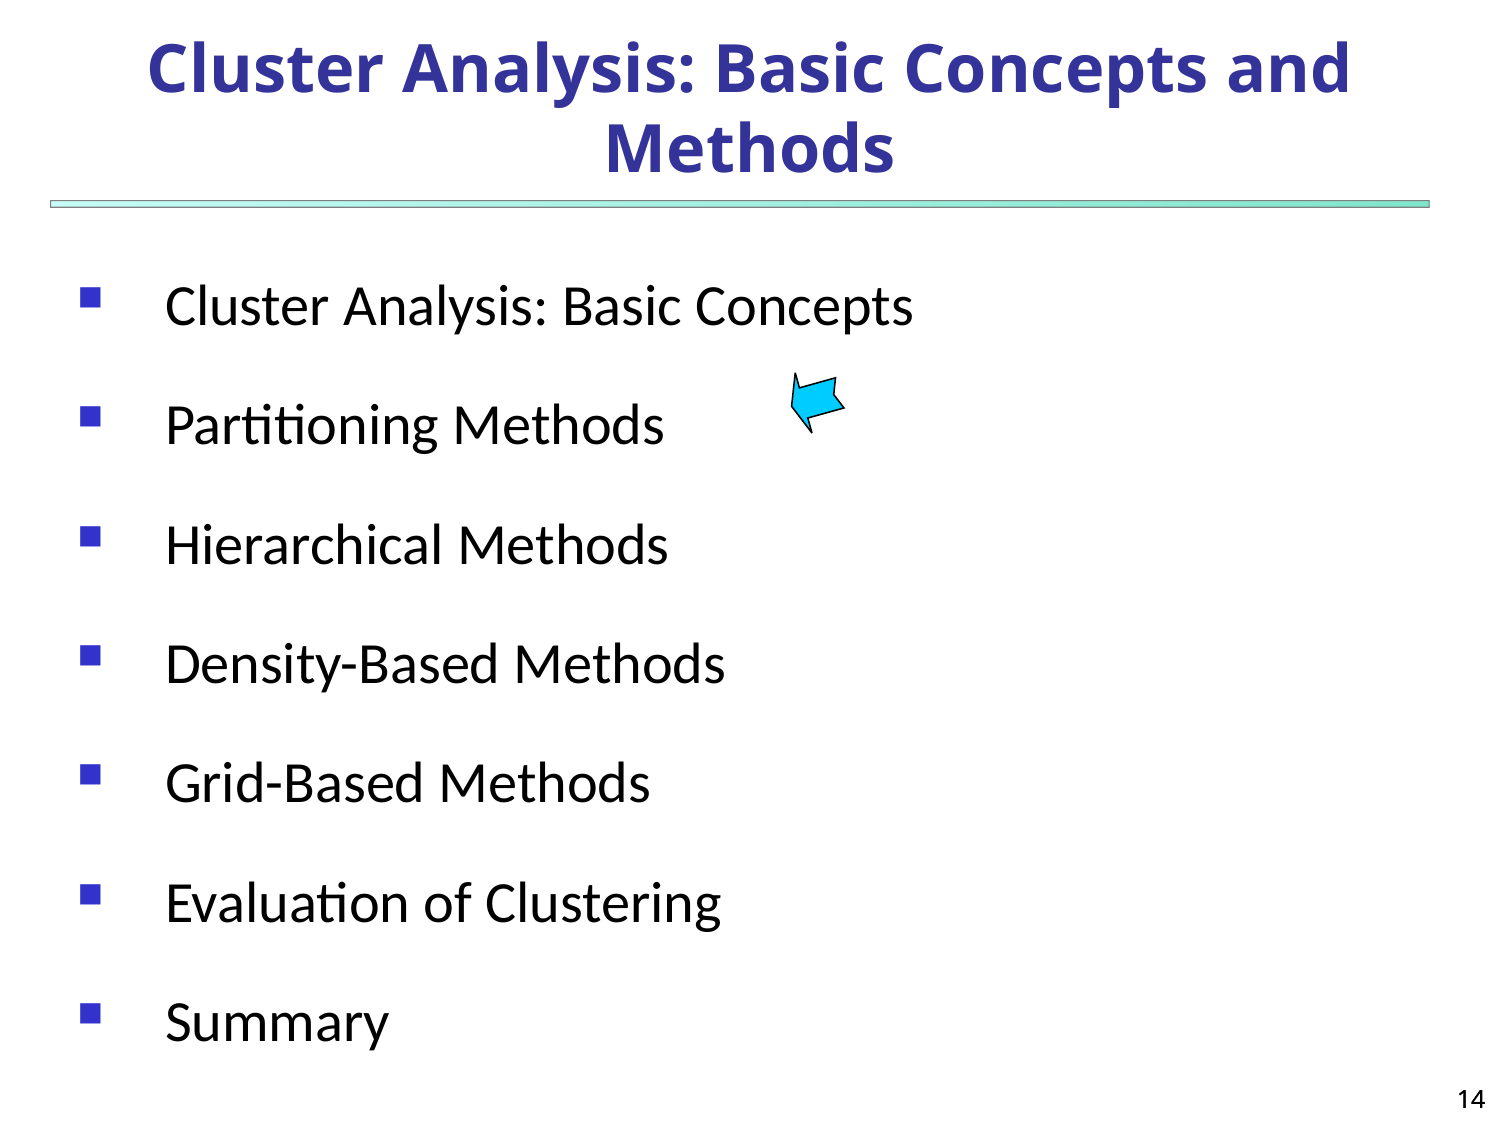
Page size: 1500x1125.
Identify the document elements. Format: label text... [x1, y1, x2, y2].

list Cluster Analysis: Basic Concepts Partitioning Methods Hierarchical Methods Density-Based Methods Grid-Based Methods Evaluation of Clustering Summary [62, 224, 1412, 1075]
text_box [791, 372, 844, 434]
title Cluster Analysis: Basic Concepts and Methods [0, 18, 1500, 194]
text_box 18 [1187, 1062, 1500, 1125]
